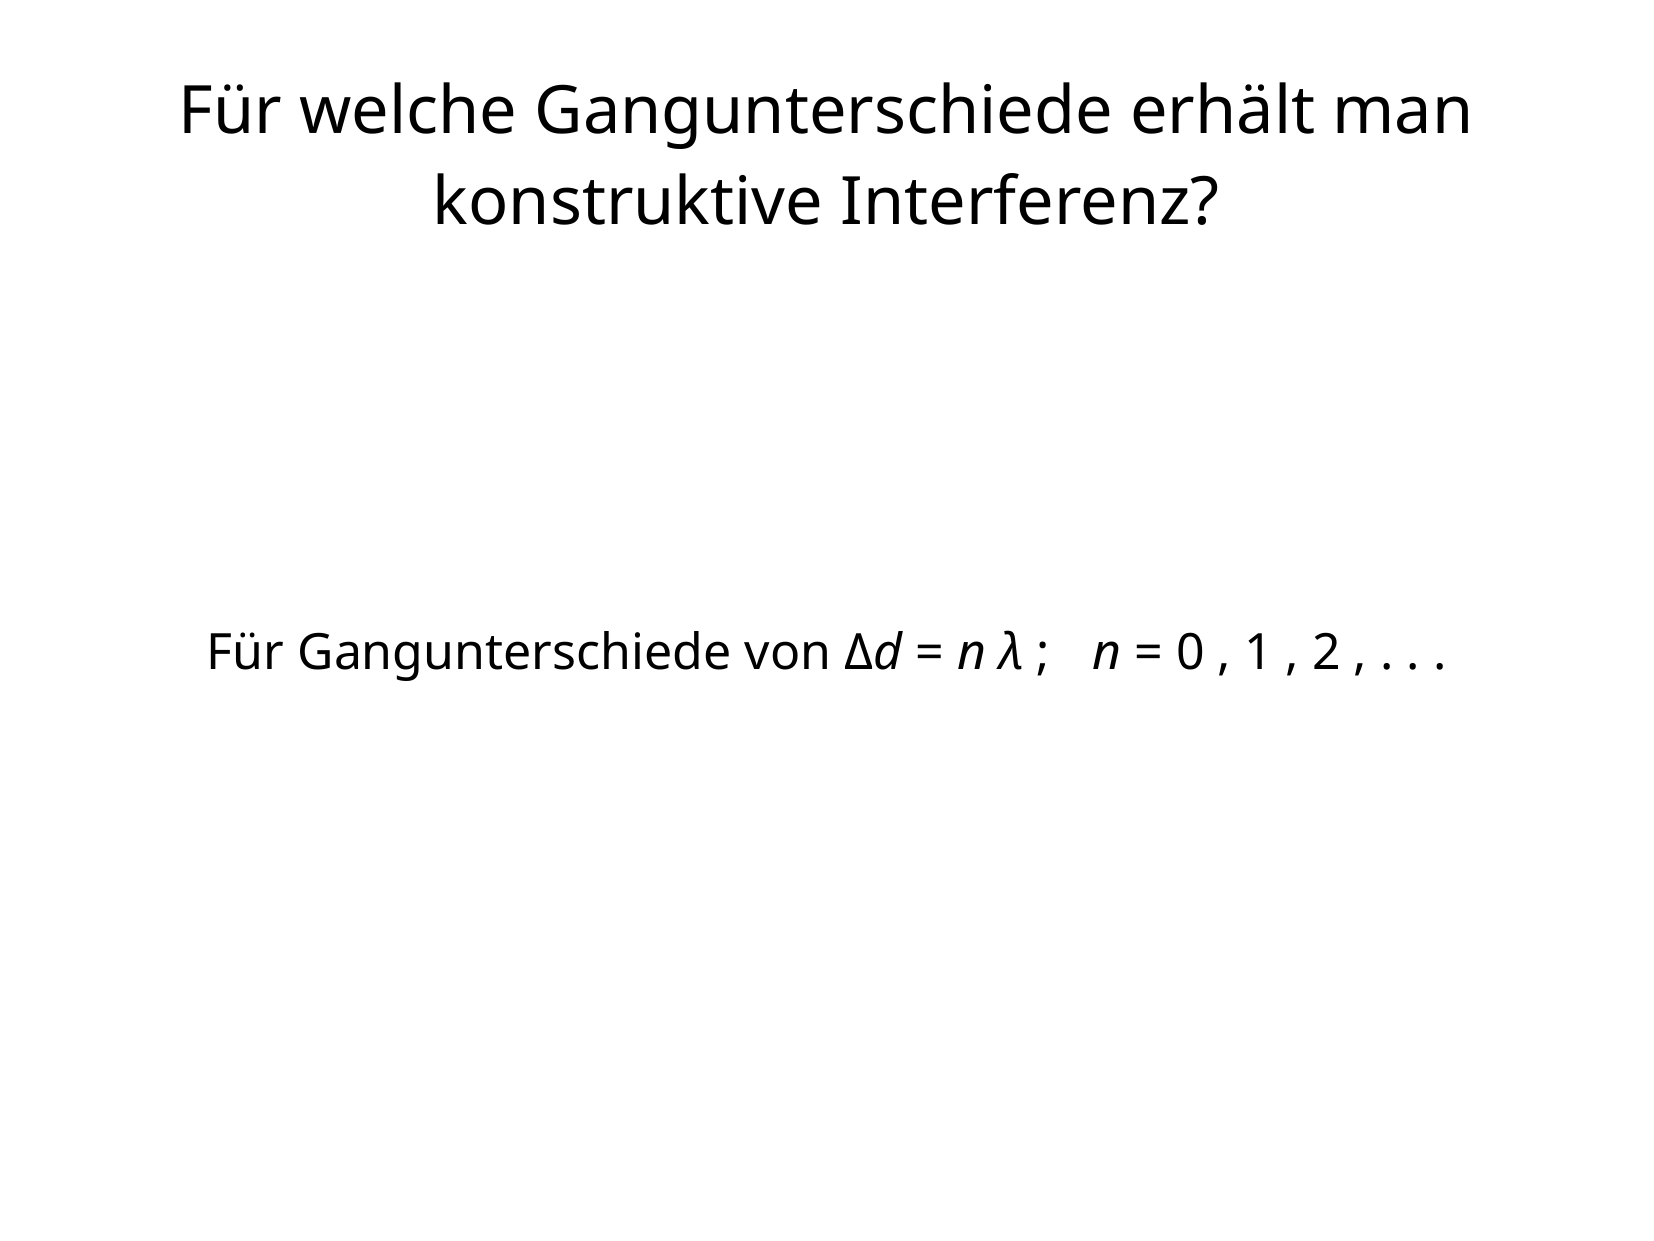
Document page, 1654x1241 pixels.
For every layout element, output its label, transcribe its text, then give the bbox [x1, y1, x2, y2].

subtitle Für Gangunterschiede von Δd = n λ ; n = 0 , 1 , 2 , . . . [82, 290, 1571, 1010]
title Für welche Gangunterschiede erhält man konstruktive Interferenz? [82, 49, 1571, 257]
